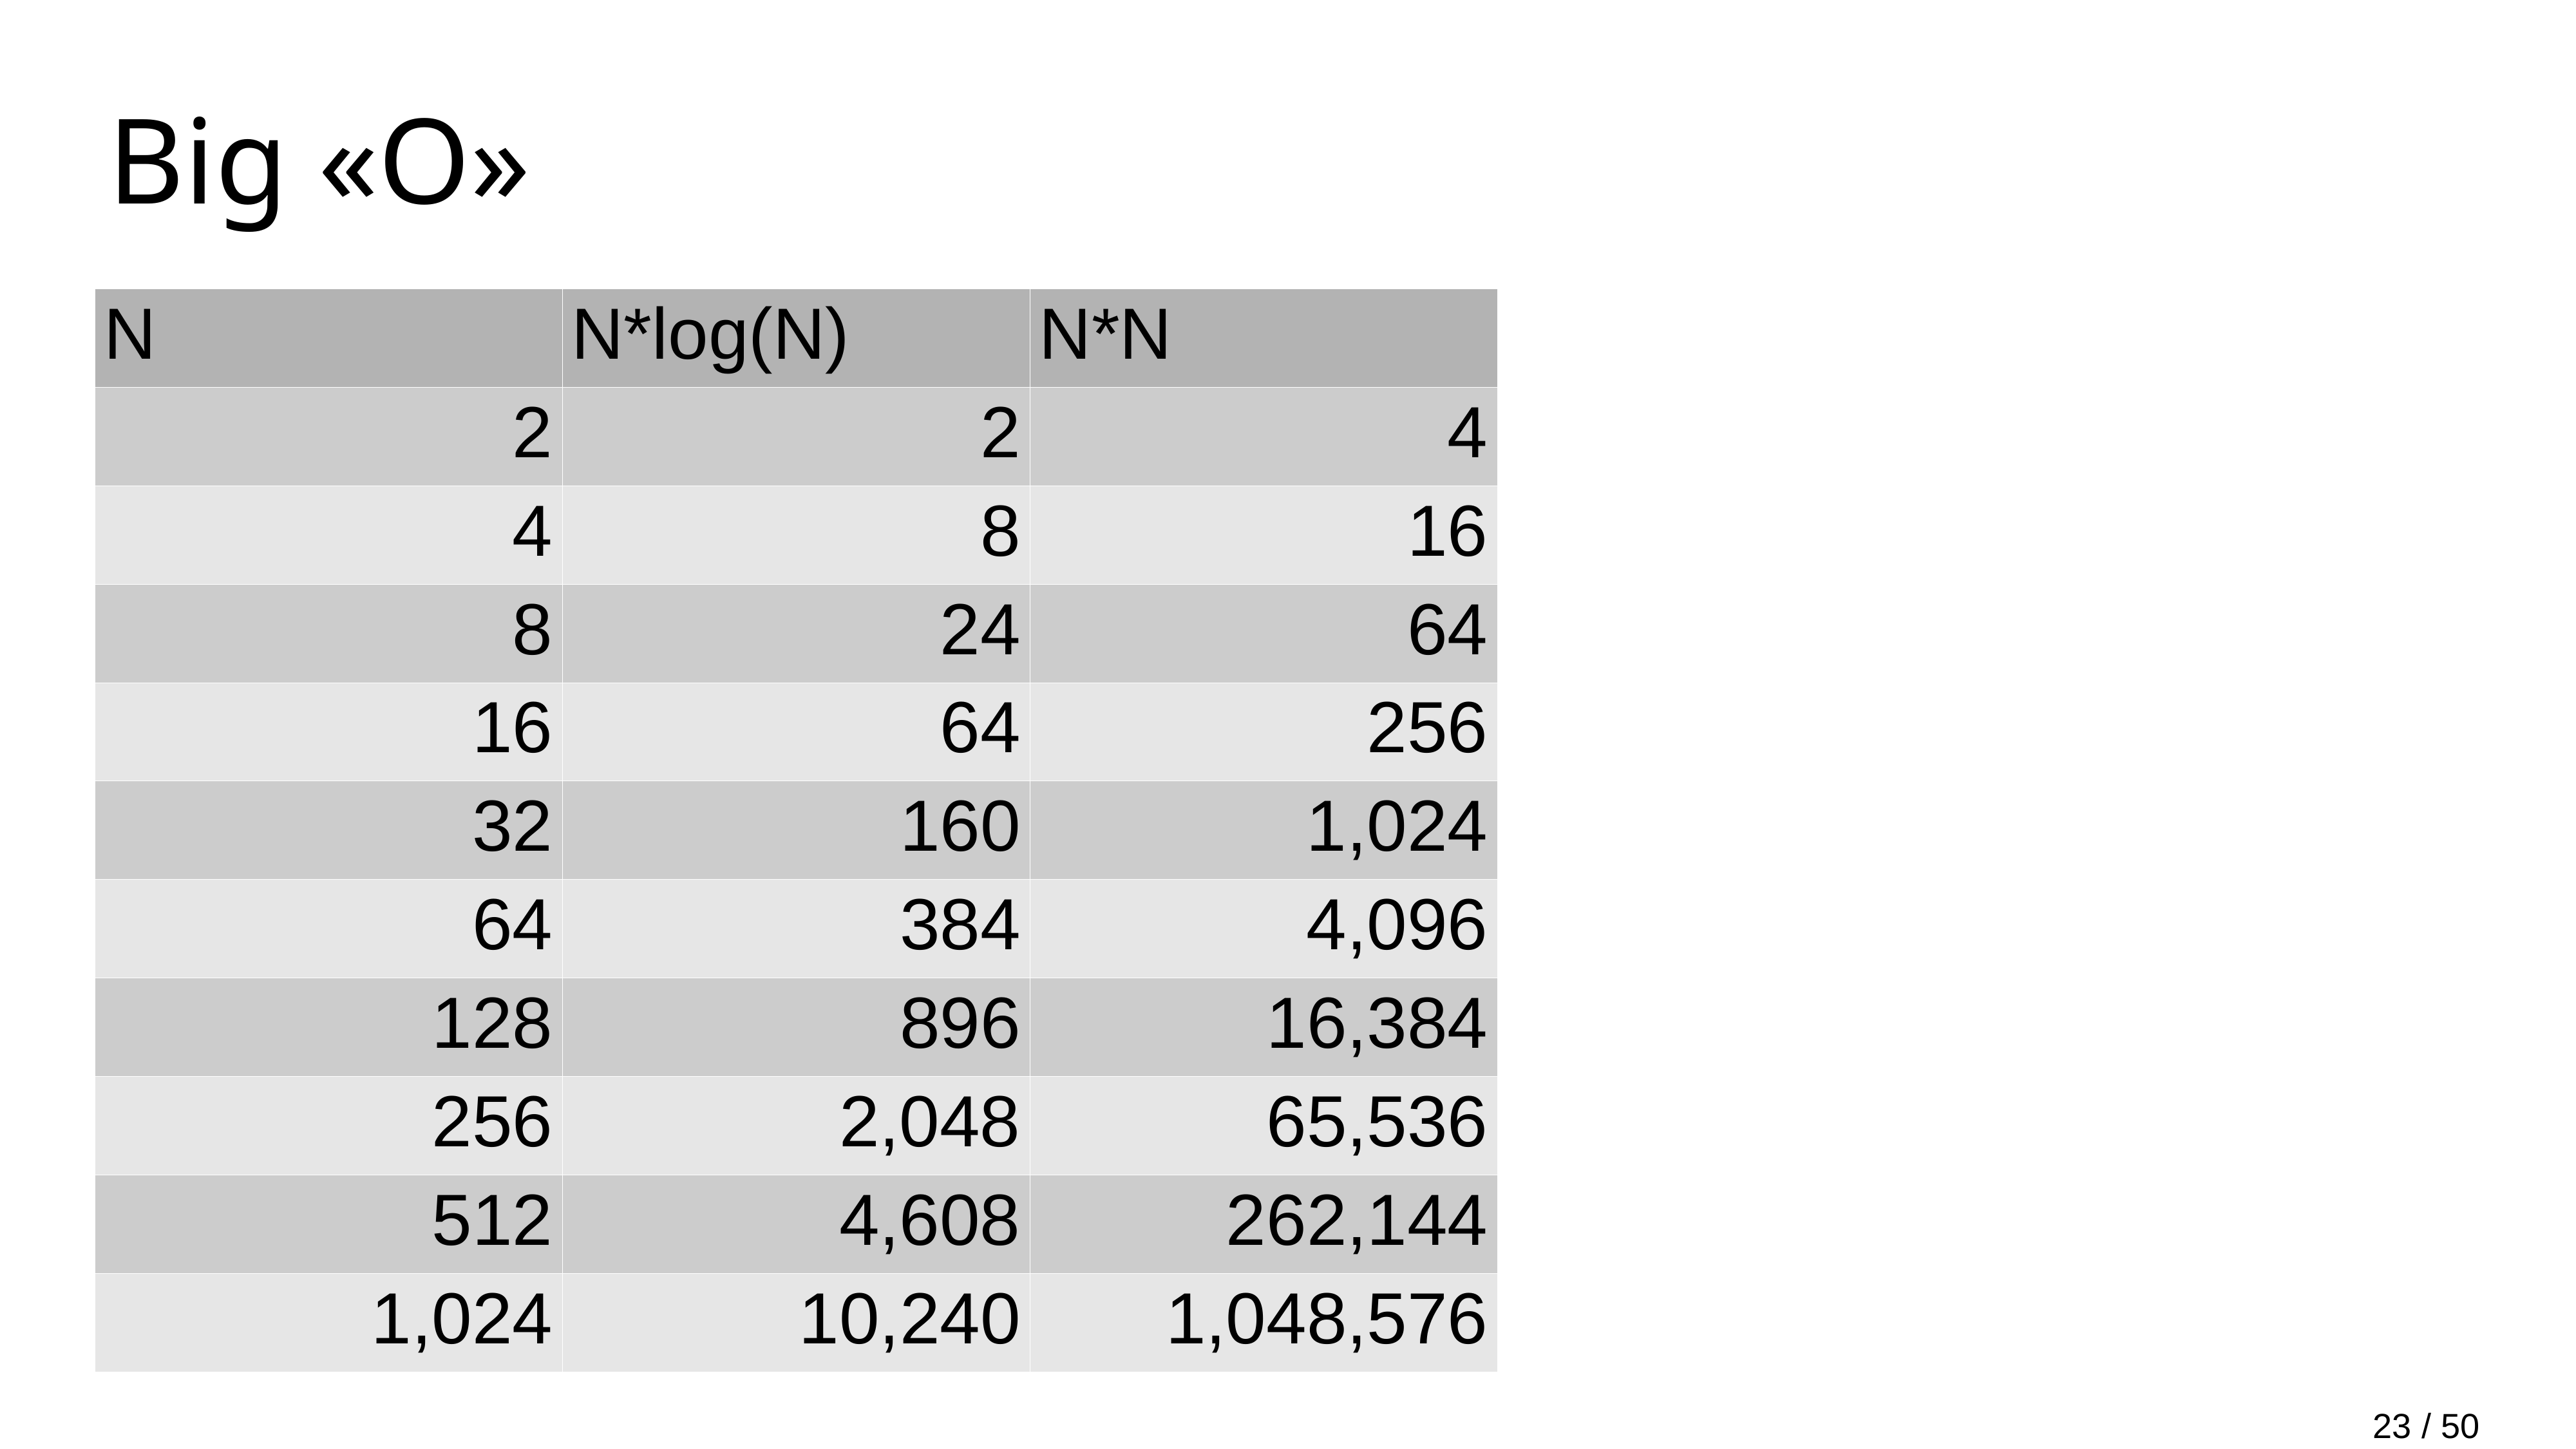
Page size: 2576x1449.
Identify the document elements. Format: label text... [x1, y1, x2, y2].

table_cell 64 [563, 683, 1030, 781]
table_cell 65,536 [1030, 1077, 1497, 1175]
table_cell 2,048 [563, 1077, 1030, 1175]
table_cell 16 [1030, 486, 1497, 584]
table_cell 1,024 [95, 1274, 562, 1372]
table_cell 1,048,576 [1030, 1274, 1497, 1372]
table_cell 10,240 [563, 1274, 1030, 1372]
table_cell 384 [563, 880, 1030, 978]
table_cell 16 [95, 683, 562, 781]
table_cell 8 [95, 585, 562, 683]
table_cell 4,096 [1030, 880, 1497, 978]
table_header N [95, 289, 562, 387]
table_cell 4 [1030, 388, 1497, 486]
table_cell 64 [1030, 585, 1497, 683]
table_cell 4,608 [563, 1175, 1030, 1273]
table_cell 128 [95, 978, 562, 1076]
table_cell 2 [95, 388, 562, 486]
table_cell 256 [1030, 683, 1497, 781]
title Big «О» [108, 80, 2468, 242]
table_cell 64 [95, 880, 562, 978]
table_cell 1,024 [1030, 781, 1497, 879]
table_cell 160 [563, 781, 1030, 879]
table_cell 262,144 [1030, 1175, 1497, 1273]
table_header N*log(N) [563, 289, 1030, 387]
table_cell 896 [563, 978, 1030, 1076]
text_box <number> / 50 [2363, 1402, 2576, 1449]
table_cell 512 [95, 1175, 562, 1273]
table_cell 2 [563, 388, 1030, 486]
table_header N*N [1030, 289, 1497, 387]
table_cell 24 [563, 585, 1030, 683]
table_cell 8 [563, 486, 1030, 584]
table_cell 32 [95, 781, 562, 879]
table_cell 256 [95, 1077, 562, 1175]
table_cell 4 [95, 486, 562, 584]
table_cell 16,384 [1030, 978, 1497, 1076]
